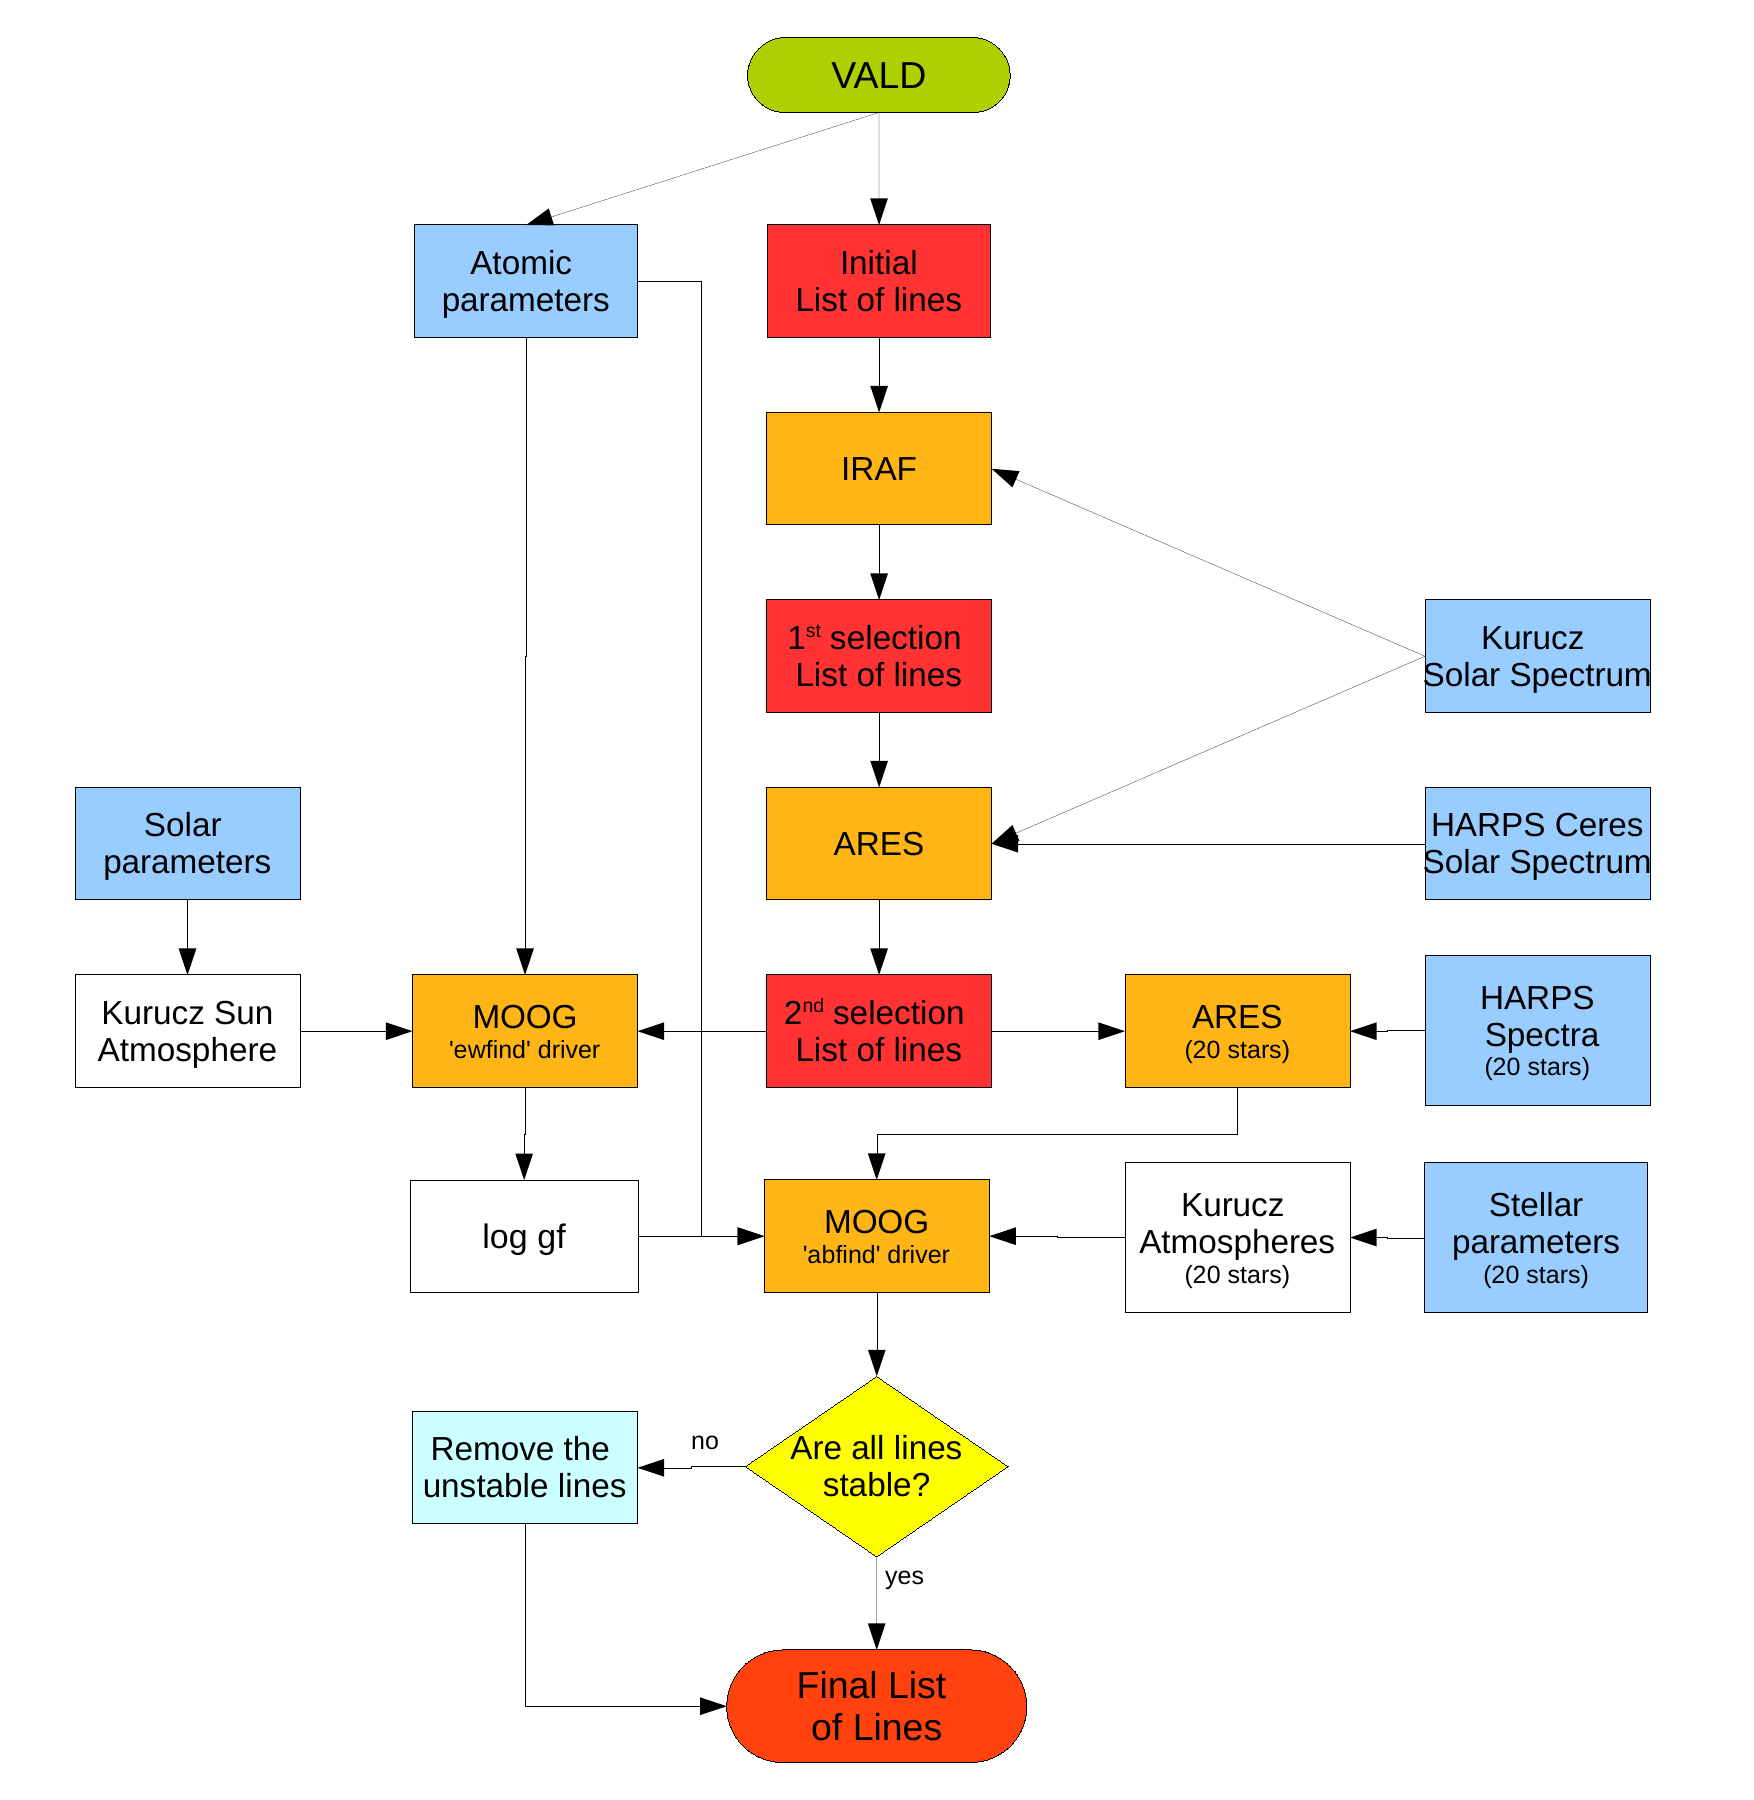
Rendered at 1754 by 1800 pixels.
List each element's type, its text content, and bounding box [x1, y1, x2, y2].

text_box Kurucz Sun Atmosphere [75, 974, 301, 1088]
text_box Kurucz Atmospheres (20 stars) [1125, 1162, 1351, 1313]
text_box MOOG 'ewfind' driver [412, 974, 638, 1088]
text_box Kurucz Solar Spectrum [1425, 599, 1651, 713]
text_box Final List of Lines [726, 1649, 1027, 1763]
text_box Initial List of lines [767, 224, 991, 338]
text_box Stellar parameters (20 stars) [1424, 1162, 1648, 1313]
text_box Remove the unstable lines [412, 1411, 638, 1524]
text_box no [669, 1467, 742, 1472]
text_box ARES (20 stars) [1125, 974, 1351, 1088]
text_box ARES [766, 787, 992, 900]
text_box log gf [410, 1180, 639, 1293]
text_box Are all lines stable? [746, 1376, 1009, 1554]
text_box VALD [747, 37, 1011, 113]
text_box HARPS Ceres Solar Spectrum [1425, 787, 1651, 900]
text_box IRAF [766, 412, 992, 525]
text_box HARPS Spectra (20 stars) [1425, 955, 1651, 1106]
text_box MOOG 'abfind' driver [764, 1179, 990, 1293]
text_box yes [868, 1554, 941, 1607]
text_box Solar parameters [75, 787, 301, 900]
text_box 2nd selection List of lines [766, 974, 992, 1088]
text_box 1st selection List of lines [766, 599, 992, 713]
text_box Atomic parameters [414, 224, 638, 338]
text_box no [669, 1419, 742, 1468]
